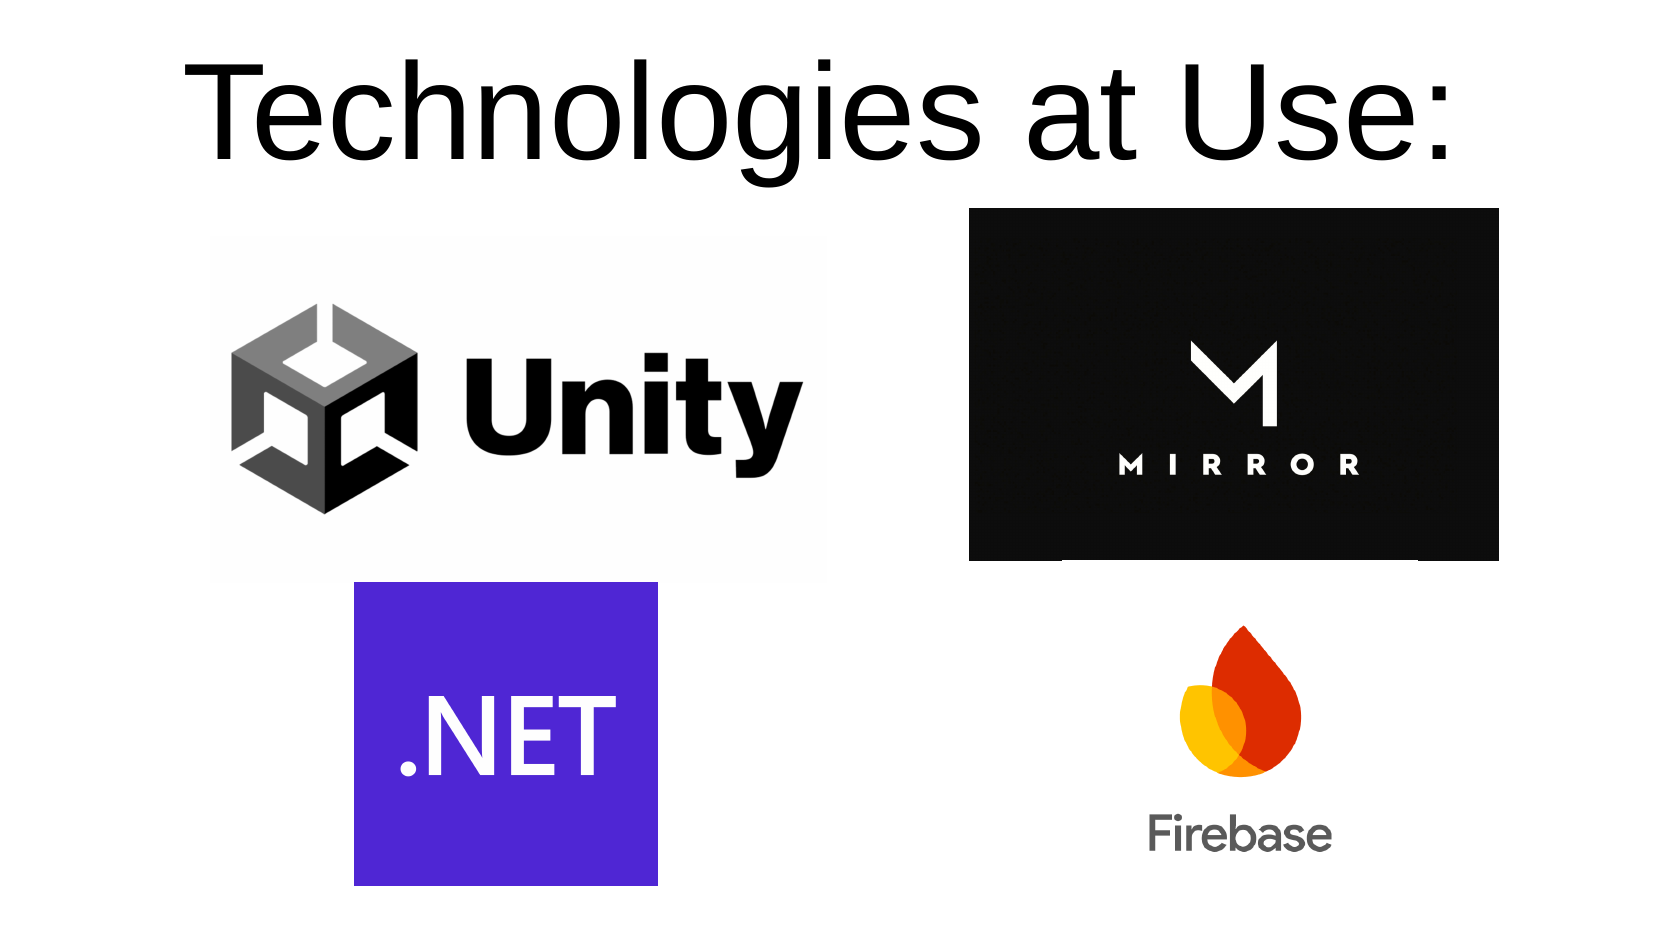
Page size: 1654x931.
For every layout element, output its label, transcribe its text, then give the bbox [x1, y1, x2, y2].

picture [969, 208, 1499, 916]
picture [210, 236, 827, 886]
subtitle Technologies at Use: [76, 0, 1565, 473]
